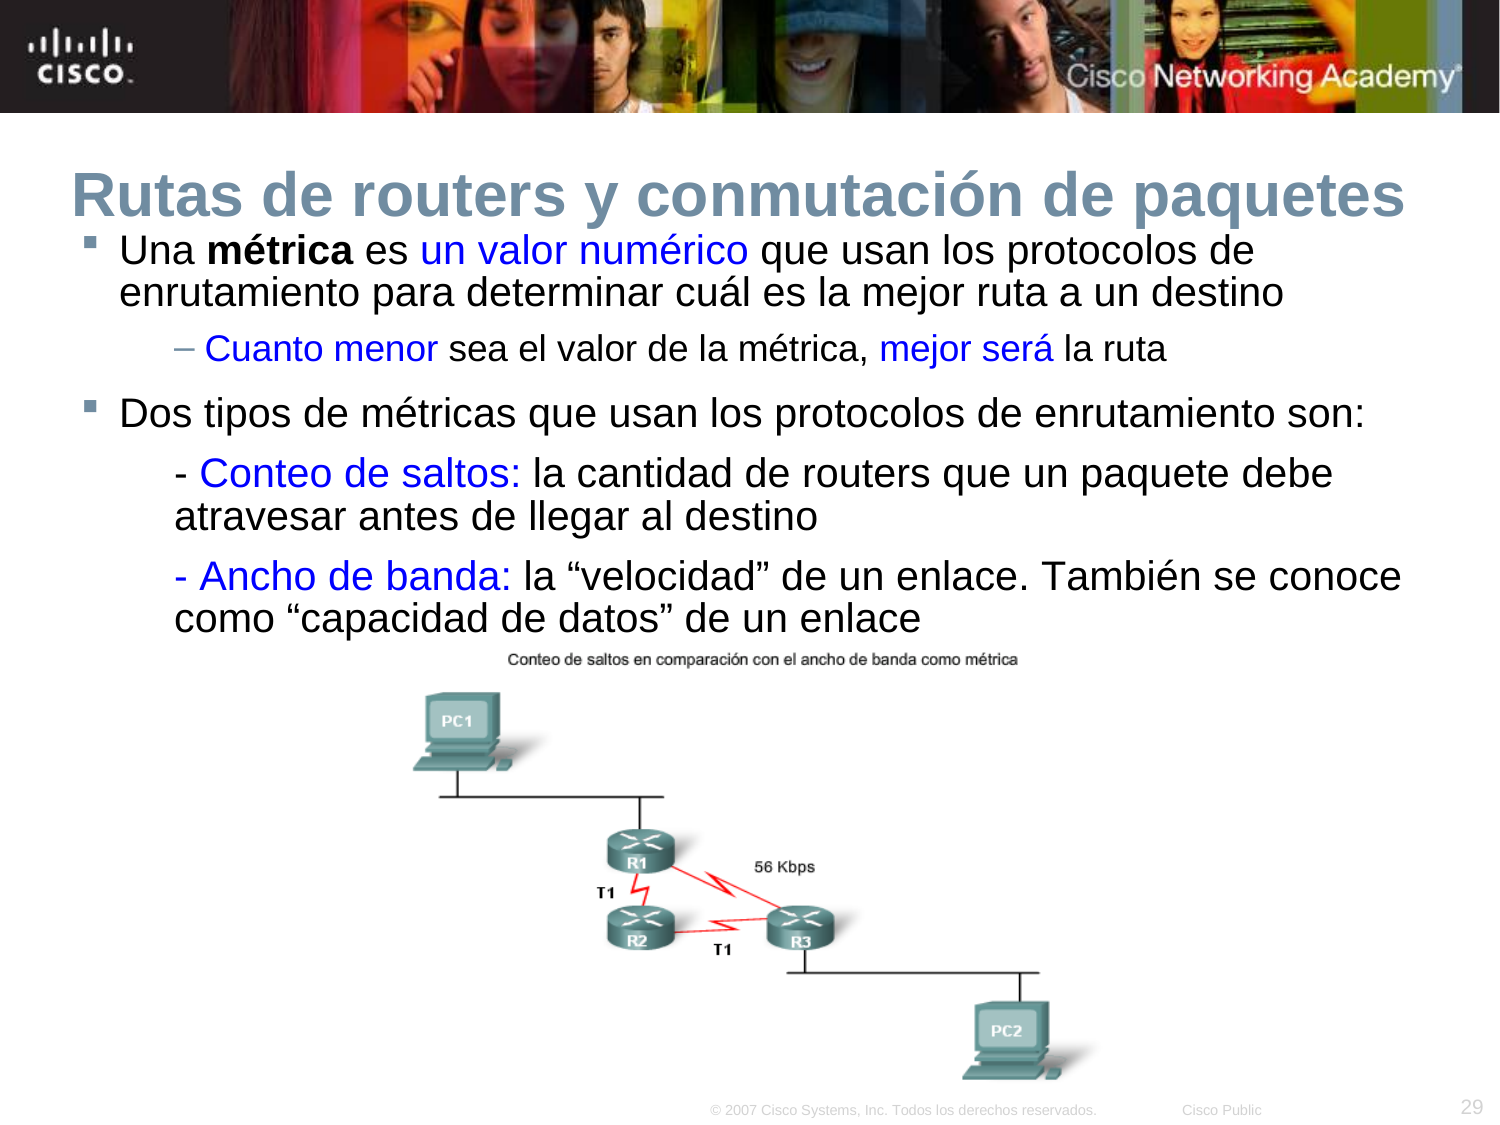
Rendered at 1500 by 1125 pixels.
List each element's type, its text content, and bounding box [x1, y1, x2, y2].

title Rutas de routers y conmutación de paquetes [57, 102, 1500, 237]
picture [0, 0, 1500, 113]
picture [397, 649, 1105, 1086]
list Una métrica es un valor numérico que usan los protocolos de enrutamiento para determinar cuál es la mejor ruta a un destino Cuanto menor sea el valor de la métrica, mejor será la ruta Dos tipos de métricas que usan los protocolos de enrutamiento son: - Conteo de saltos: la cantidad de routers que un paquete debe atravesar antes de llegar al destino - Ancho de banda: la “velocidad” de un enlace. También se conoce como “capacidad de datos” de un enlace [67, 223, 1433, 652]
